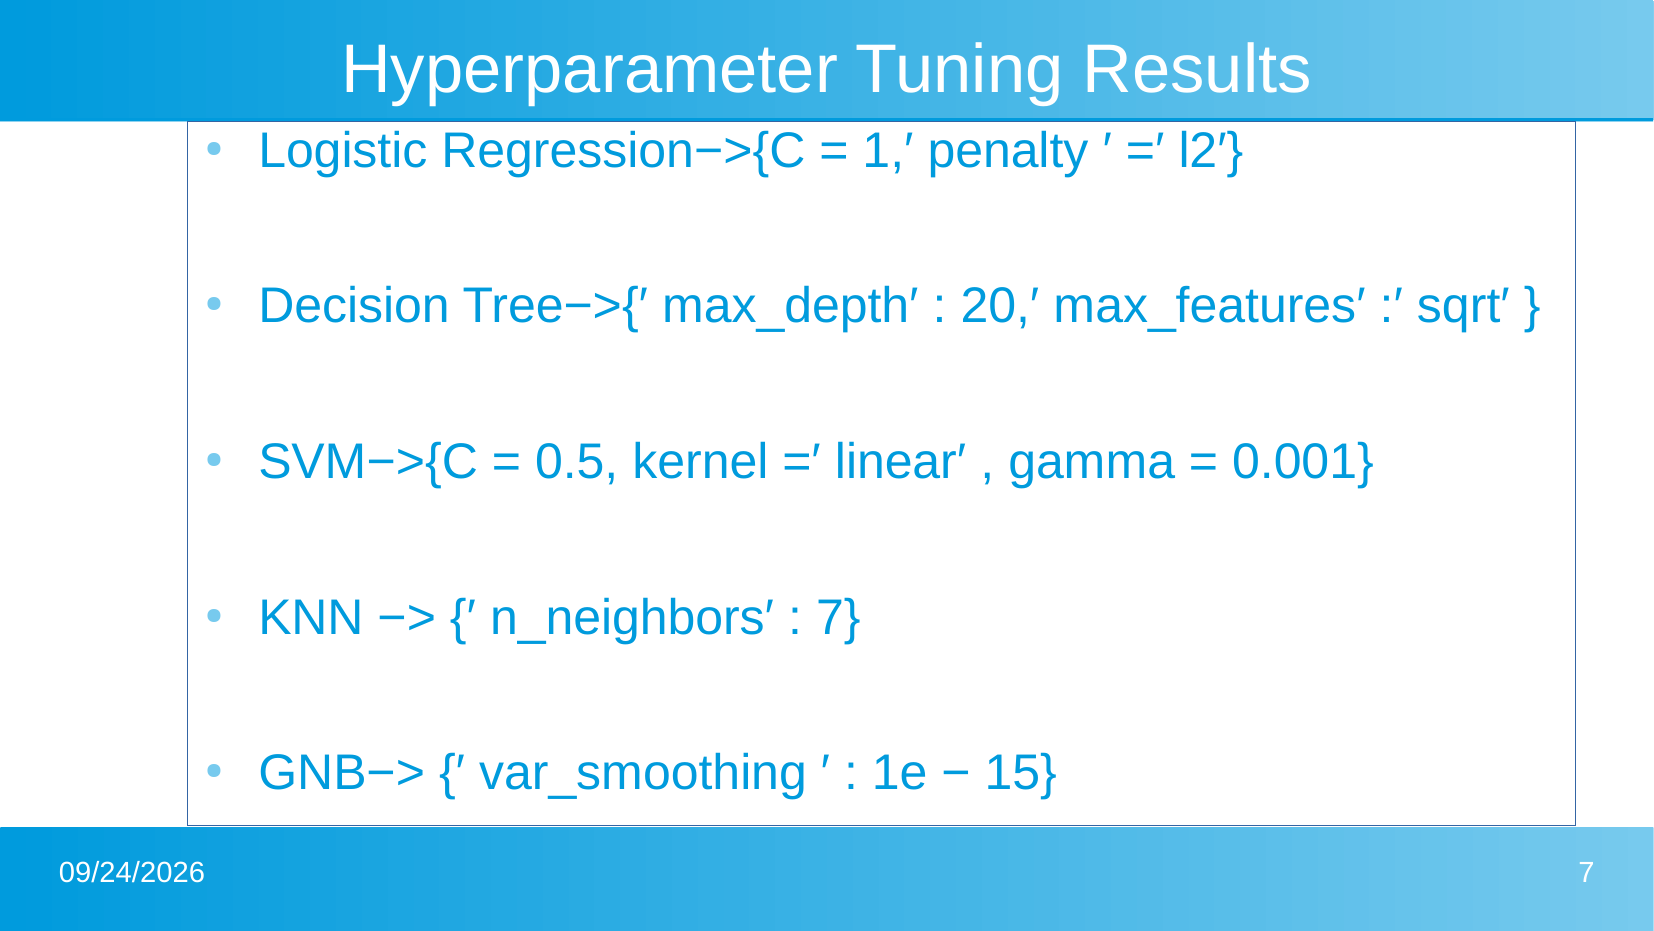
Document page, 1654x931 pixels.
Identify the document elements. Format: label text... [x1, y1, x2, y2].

title Hyperparameter Tuning Results [59, 29, 1595, 108]
list Logistic Regression−>{C = 1,′ penalty ′ =′ l2′} Decision Tree−>{′ max_depth′ : 20,′ max_features′ :′ sqrt′ } SVM−>{C = 0.5, kernel =′ linear′ , gamma = 0.001} KNN −> {′ n_neighbors′ : 7} GNB−> {′ var_smoothing ′ : 1e − 15} [187, 121, 1576, 826]
